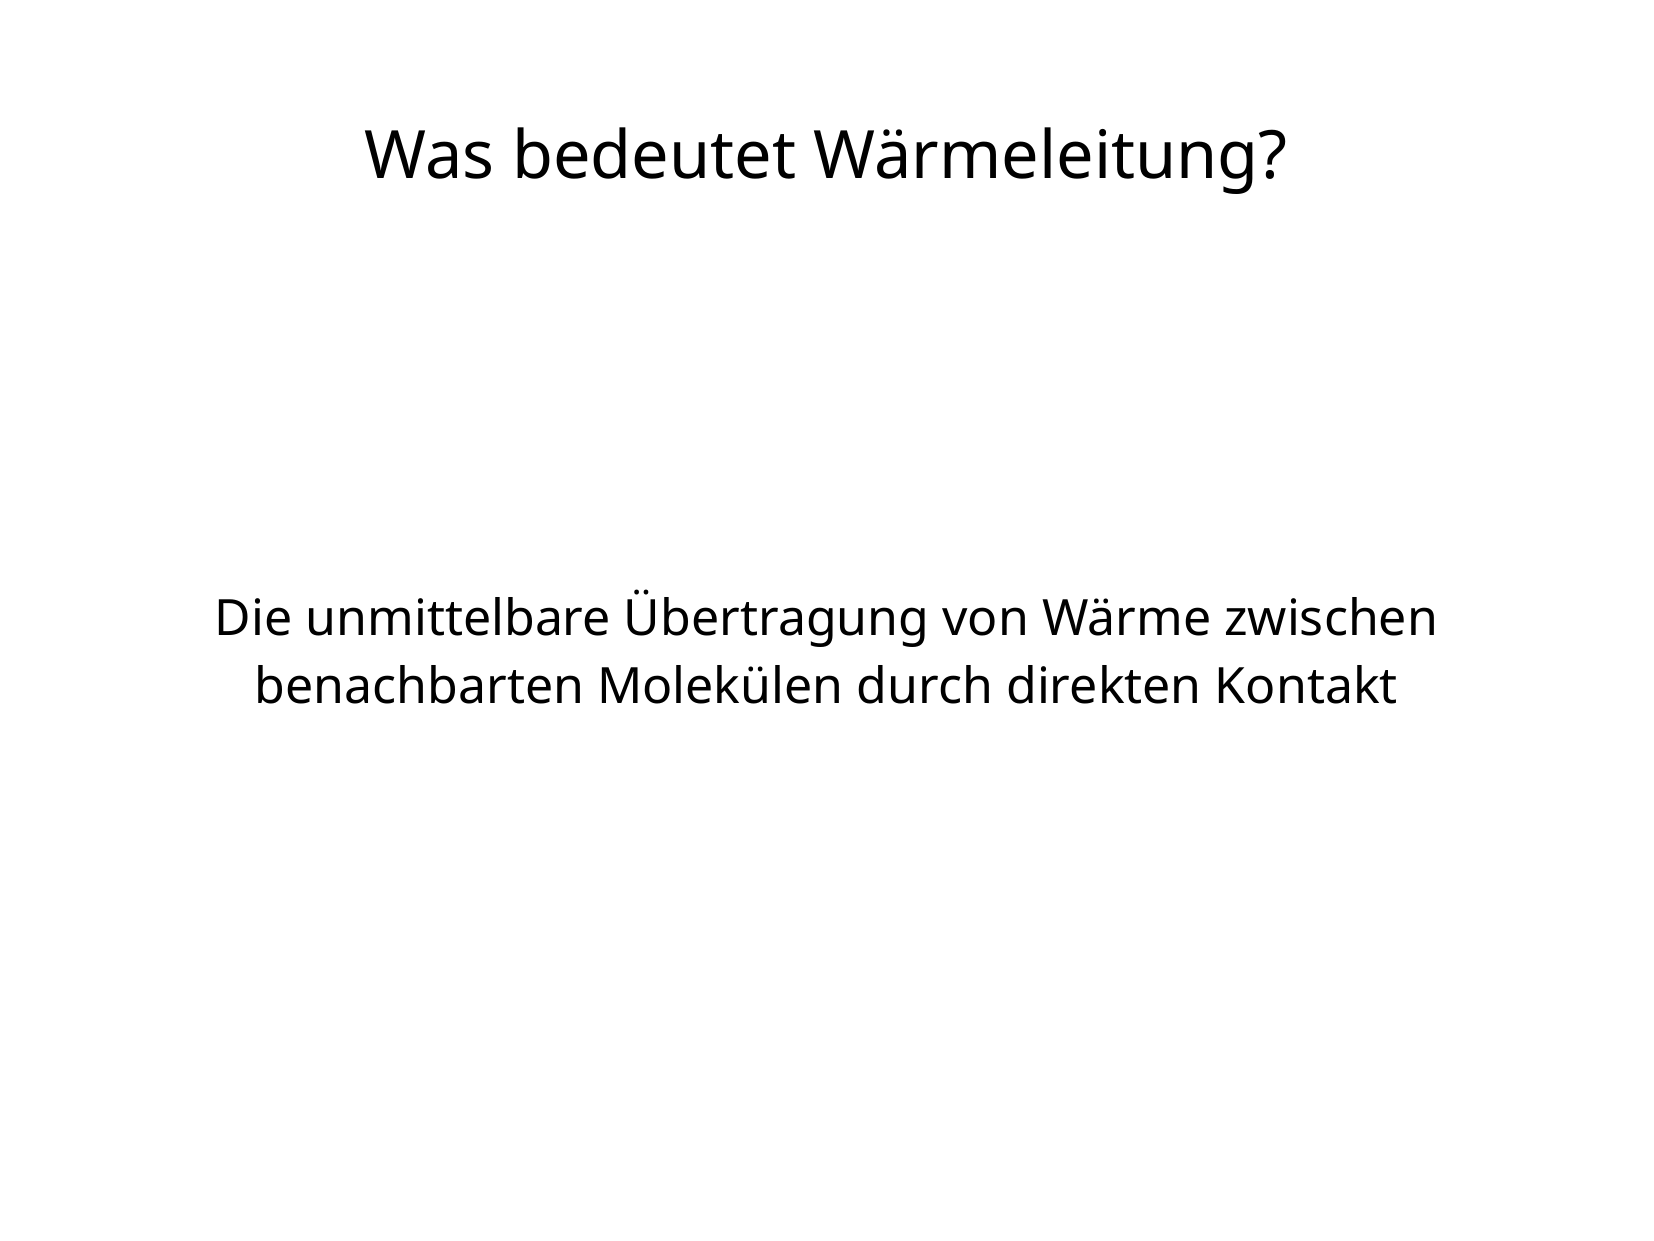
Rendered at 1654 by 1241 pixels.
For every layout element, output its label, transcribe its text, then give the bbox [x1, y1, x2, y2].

title Was bedeutet Wärmeleitung? [82, 49, 1571, 257]
subtitle Die unmittelbare Übertragung von Wärme zwischen benachbarten Molekülen durch direkten Kontakt [82, 290, 1571, 1010]
